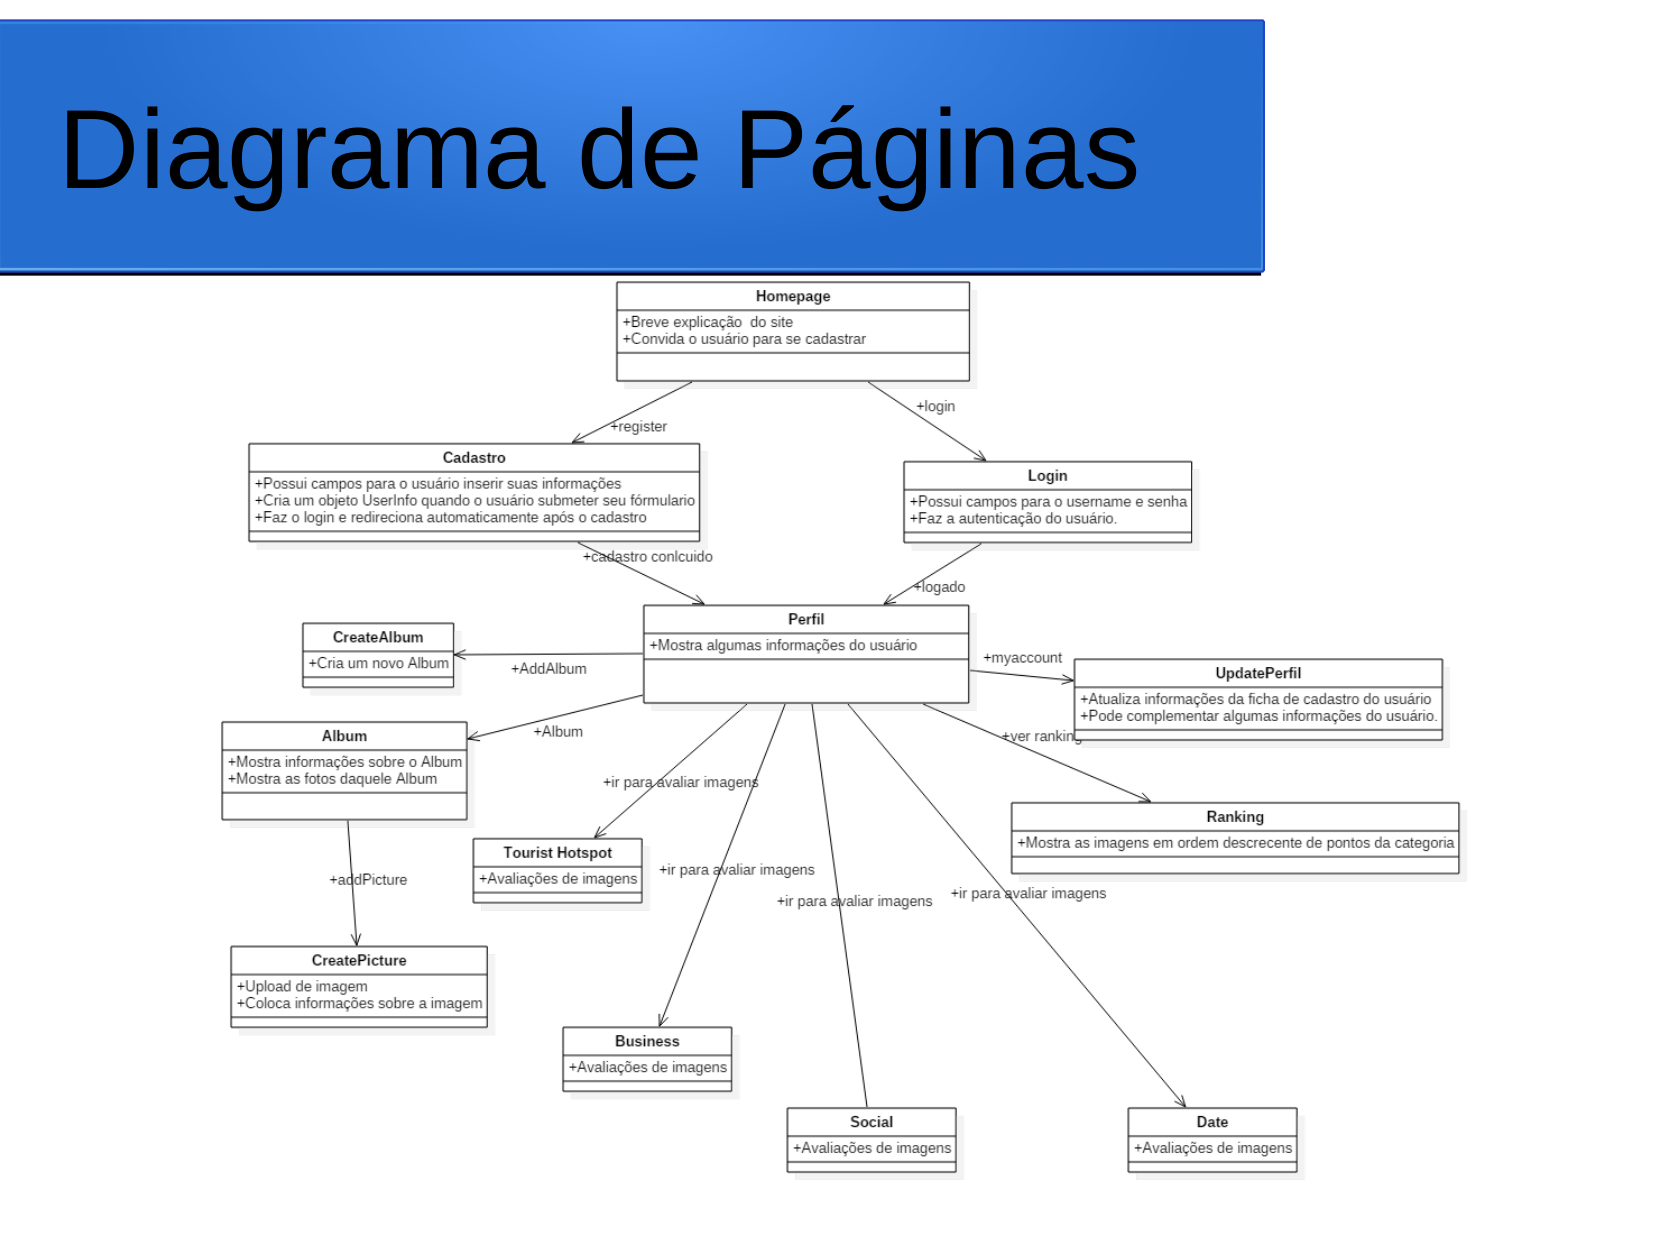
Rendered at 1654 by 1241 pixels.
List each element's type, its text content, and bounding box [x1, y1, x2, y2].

title Diagrama de Páginas [59, 2, 1235, 298]
picture [211, 271, 1503, 1217]
